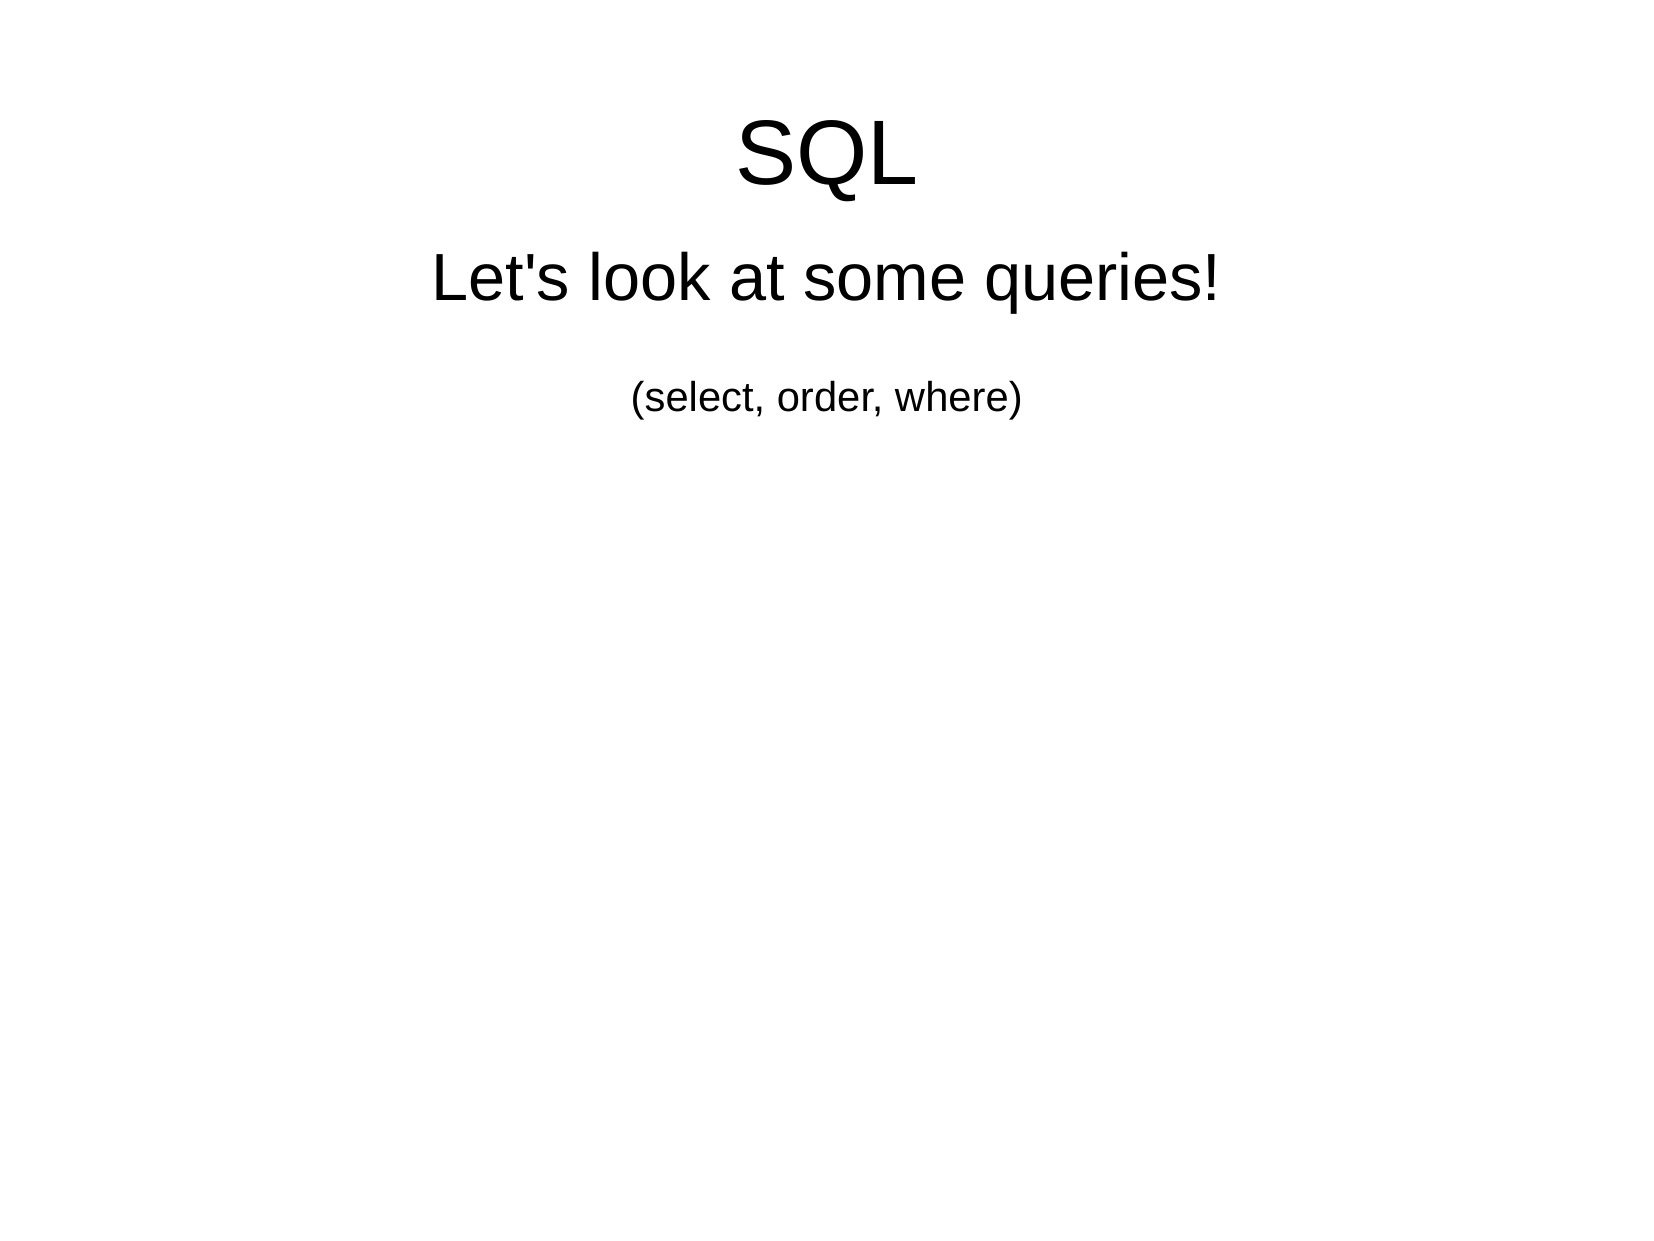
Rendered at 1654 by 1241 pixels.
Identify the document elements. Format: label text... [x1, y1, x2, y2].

subtitle Let's look at some queries! [82, 200, 1571, 355]
title SQL [82, 49, 1571, 200]
text_box (select, order, where) [59, 366, 1595, 428]
